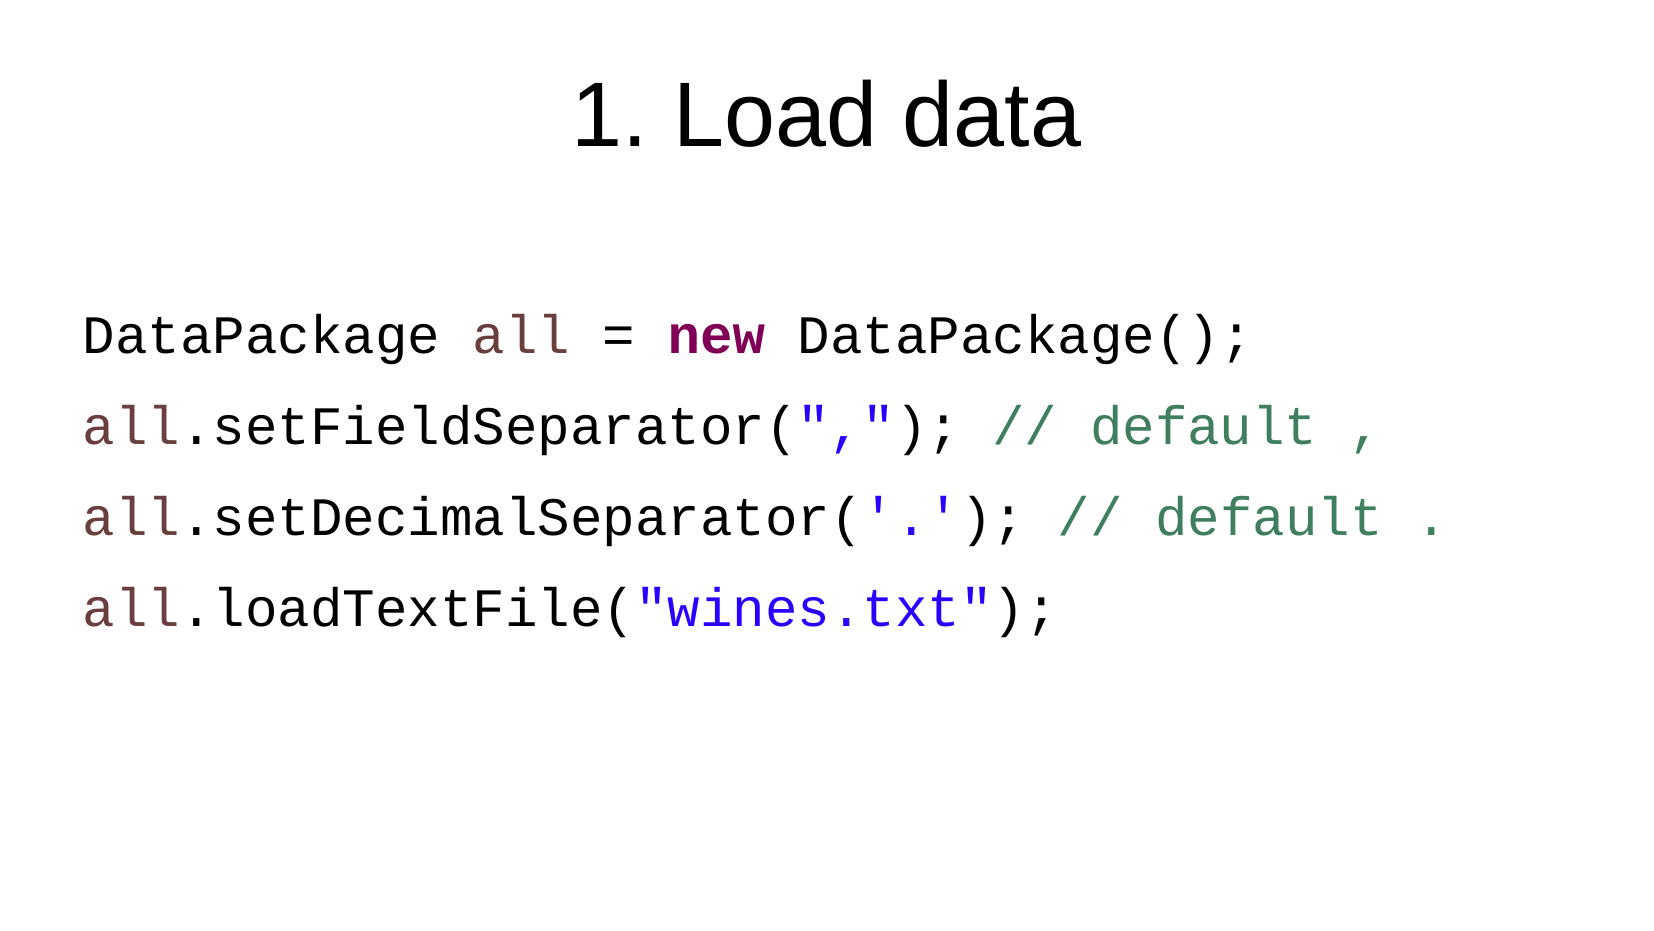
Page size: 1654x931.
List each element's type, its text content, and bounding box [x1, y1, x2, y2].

title 1. Load data [82, 37, 1571, 193]
list DataPackage all = new DataPackage(); all.setFieldSeparator(","); // default , all.setDecimalSeparator('.'); // default . all.loadTextFile("wines.txt"); [82, 217, 1571, 758]
